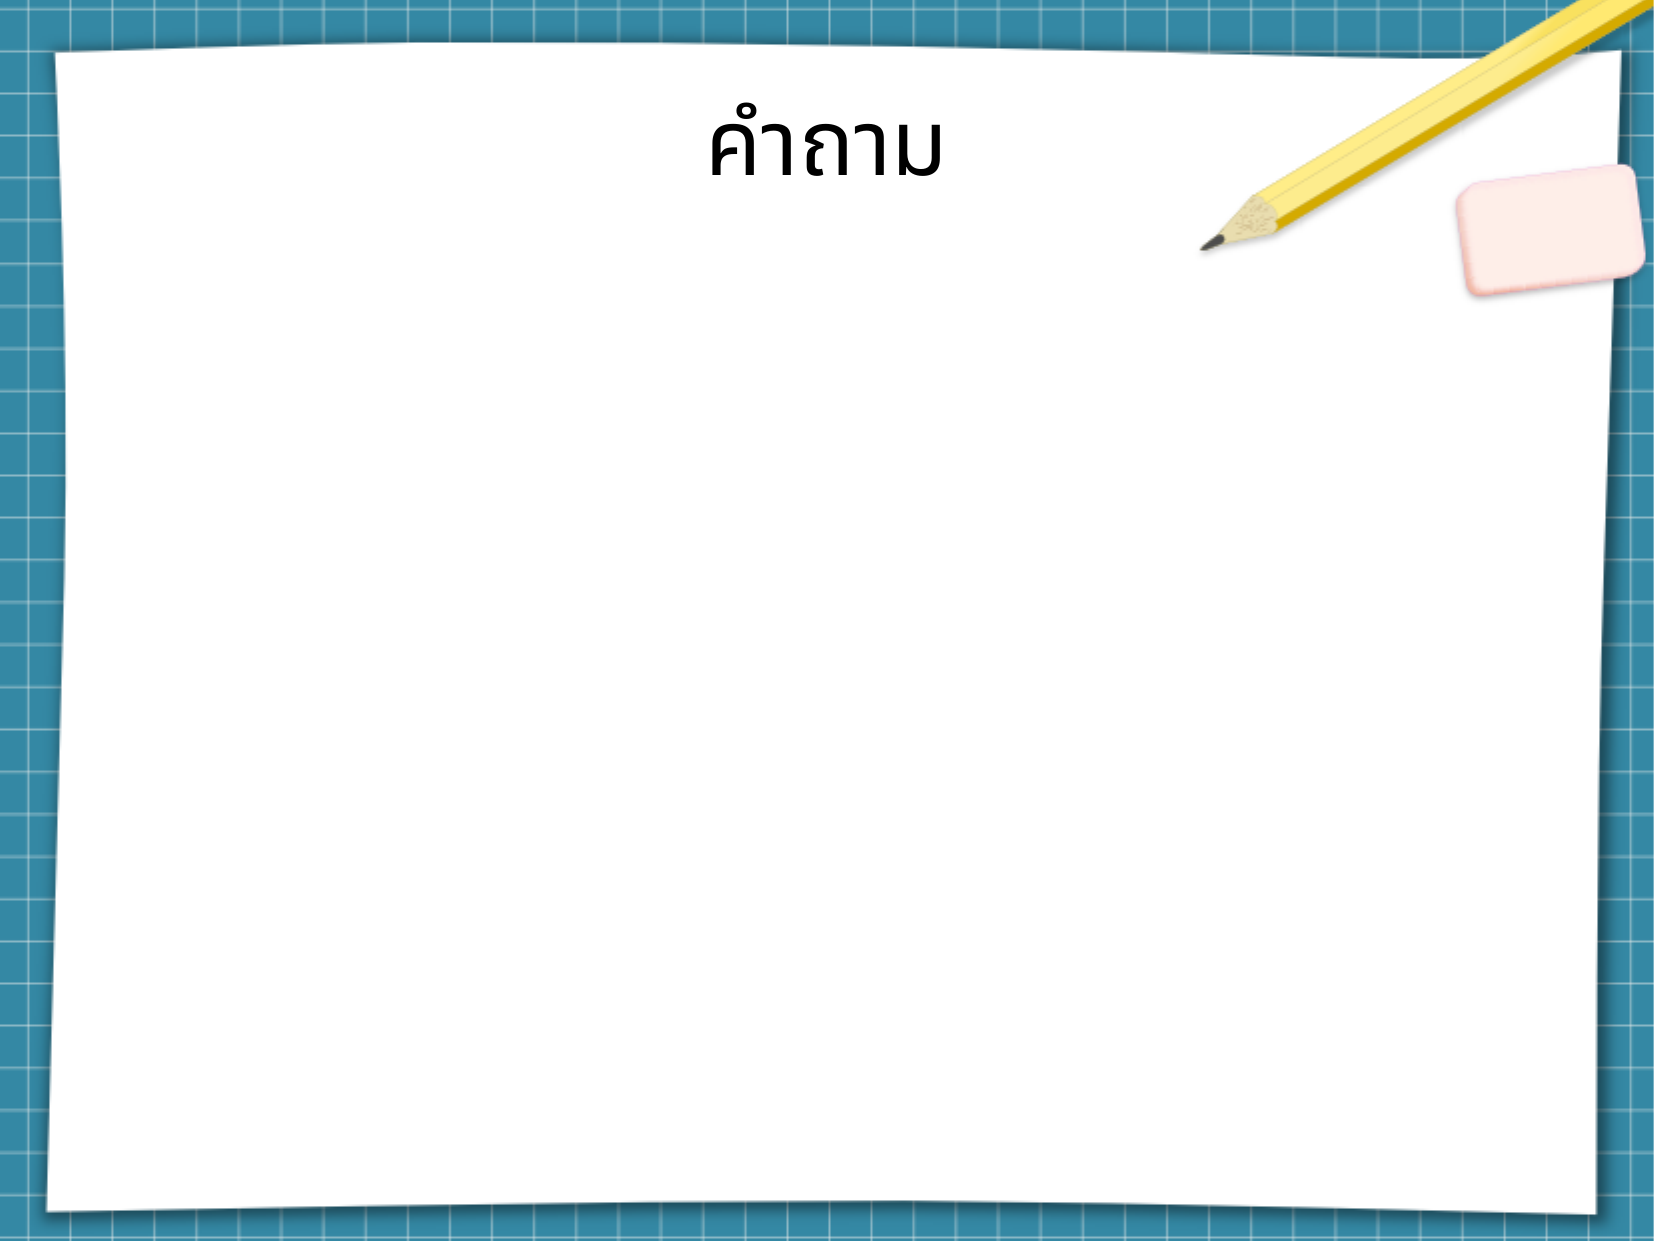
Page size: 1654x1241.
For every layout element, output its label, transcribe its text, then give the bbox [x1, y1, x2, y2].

picture [0, 0, 1654, 1241]
title คำถาม [82, 49, 1571, 257]
